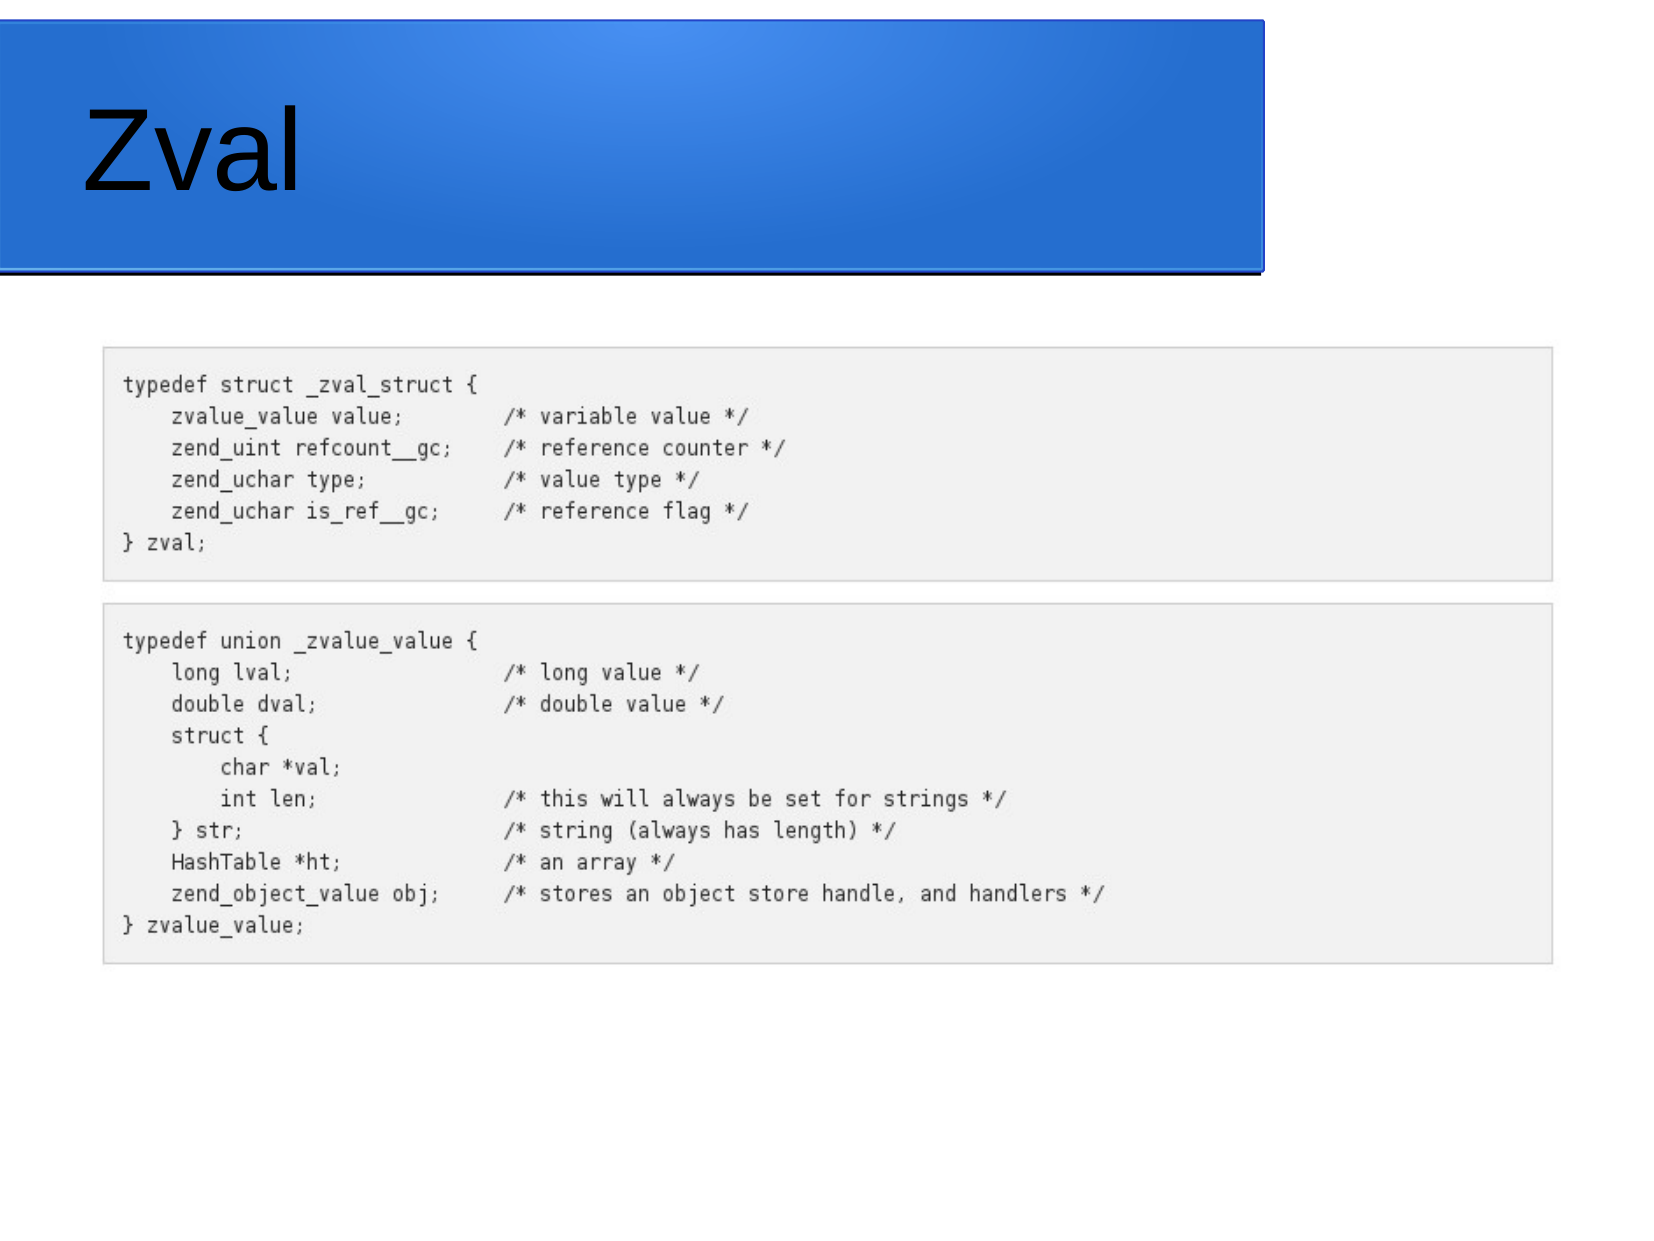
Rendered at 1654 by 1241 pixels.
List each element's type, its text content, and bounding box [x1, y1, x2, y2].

title Zval [82, 47, 1235, 252]
picture [82, 333, 1571, 984]
